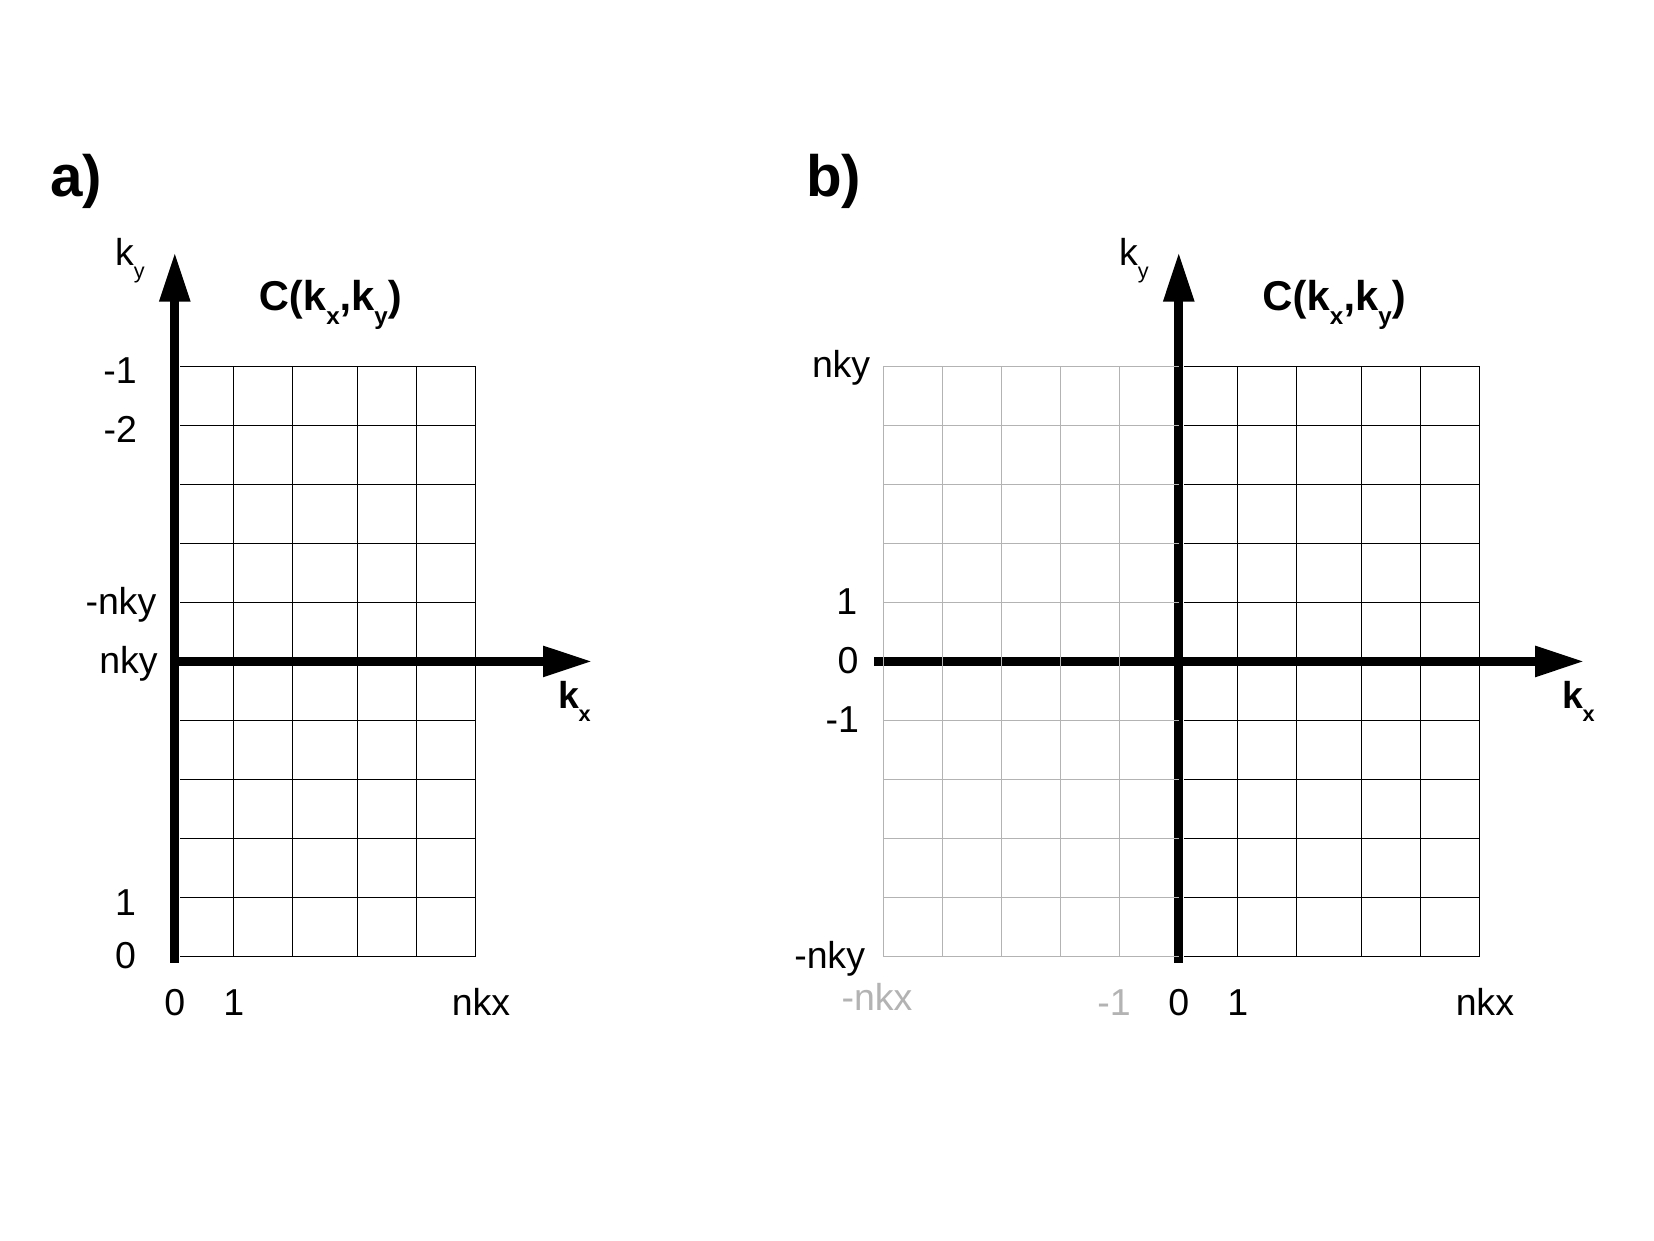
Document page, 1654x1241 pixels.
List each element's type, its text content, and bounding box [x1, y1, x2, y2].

text_box kx [543, 667, 617, 734]
text_box -1 [810, 690, 883, 748]
text_box -1 [1082, 974, 1157, 1032]
text_box b) [791, 135, 877, 216]
text_box a) [35, 135, 118, 216]
text_box -nky [70, 572, 192, 630]
text_box 1 [1212, 974, 1274, 1032]
text_box ky [100, 224, 160, 291]
text_box nkx [437, 974, 536, 1032]
text_box nky [884, 367, 896, 394]
text_box nkx [1441, 974, 1540, 1032]
text_box ky [1104, 224, 1164, 291]
text_box kx [1547, 667, 1621, 734]
text_box C(kx,ky) [1247, 265, 1421, 338]
text_box 1 [208, 974, 270, 1032]
text_box -1 [88, 342, 163, 400]
text_box -nky [779, 927, 891, 984]
text_box 1 [100, 874, 162, 931]
text_box C(kx,ky) [243, 265, 417, 338]
text_box -nkx [826, 968, 928, 1026]
text_box 0 [822, 631, 883, 689]
text_box 1 [810, 572, 883, 630]
text_box 0 [100, 931, 162, 984]
text_box nky [84, 631, 173, 689]
text_box nky [797, 336, 896, 394]
text_box 0 [149, 974, 208, 1032]
text_box 0 [1157, 974, 1212, 1032]
text_box -nky [884, 927, 891, 956]
text_box -2 [88, 401, 163, 459]
